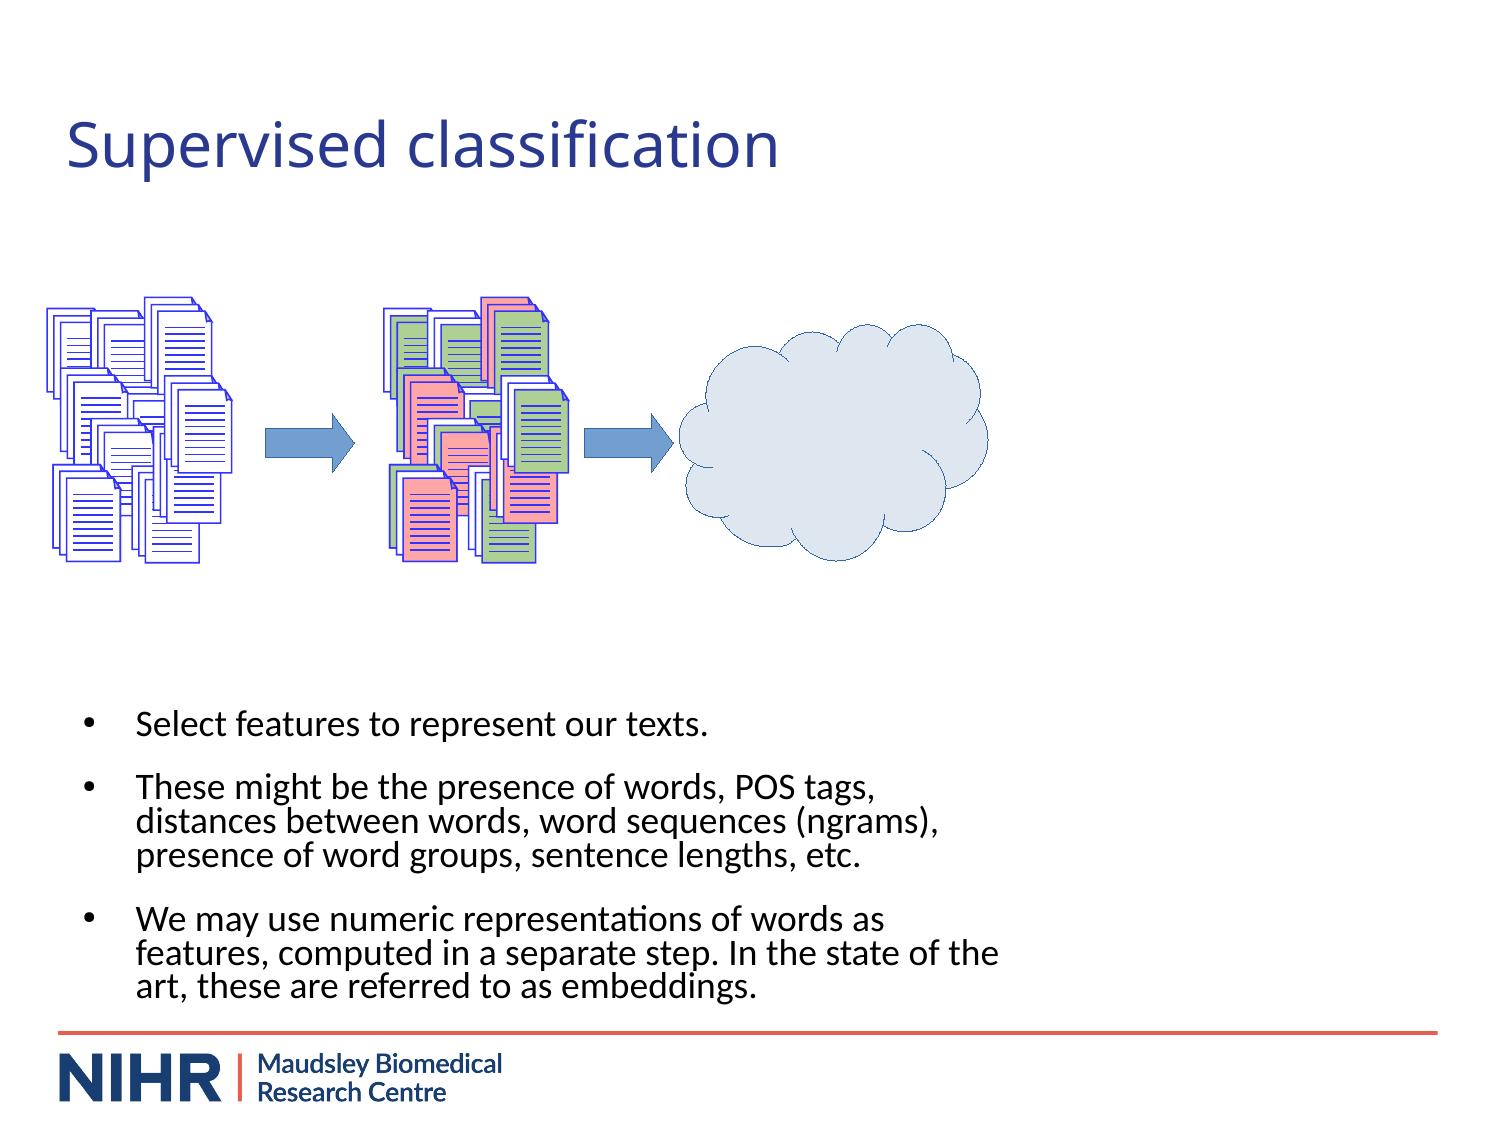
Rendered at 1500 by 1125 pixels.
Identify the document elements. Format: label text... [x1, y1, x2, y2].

text_box [265, 413, 355, 473]
picture [29, 1018, 531, 1125]
title Supervised classification [51, 89, 1450, 223]
text_box [679, 324, 989, 562]
list Select features to represent our texts. These might be the presence of words, POS tags, distances between words, word sequences (ngrams), presence of word groups, sentence lengths, etc. We may use numeric representations of words as features, computed in a separate step. In the state of the art, these are referred to as embeddings. [64, 708, 1004, 939]
text_box [584, 413, 674, 473]
text_box [47, 297, 232, 563]
text_box [383, 297, 569, 563]
